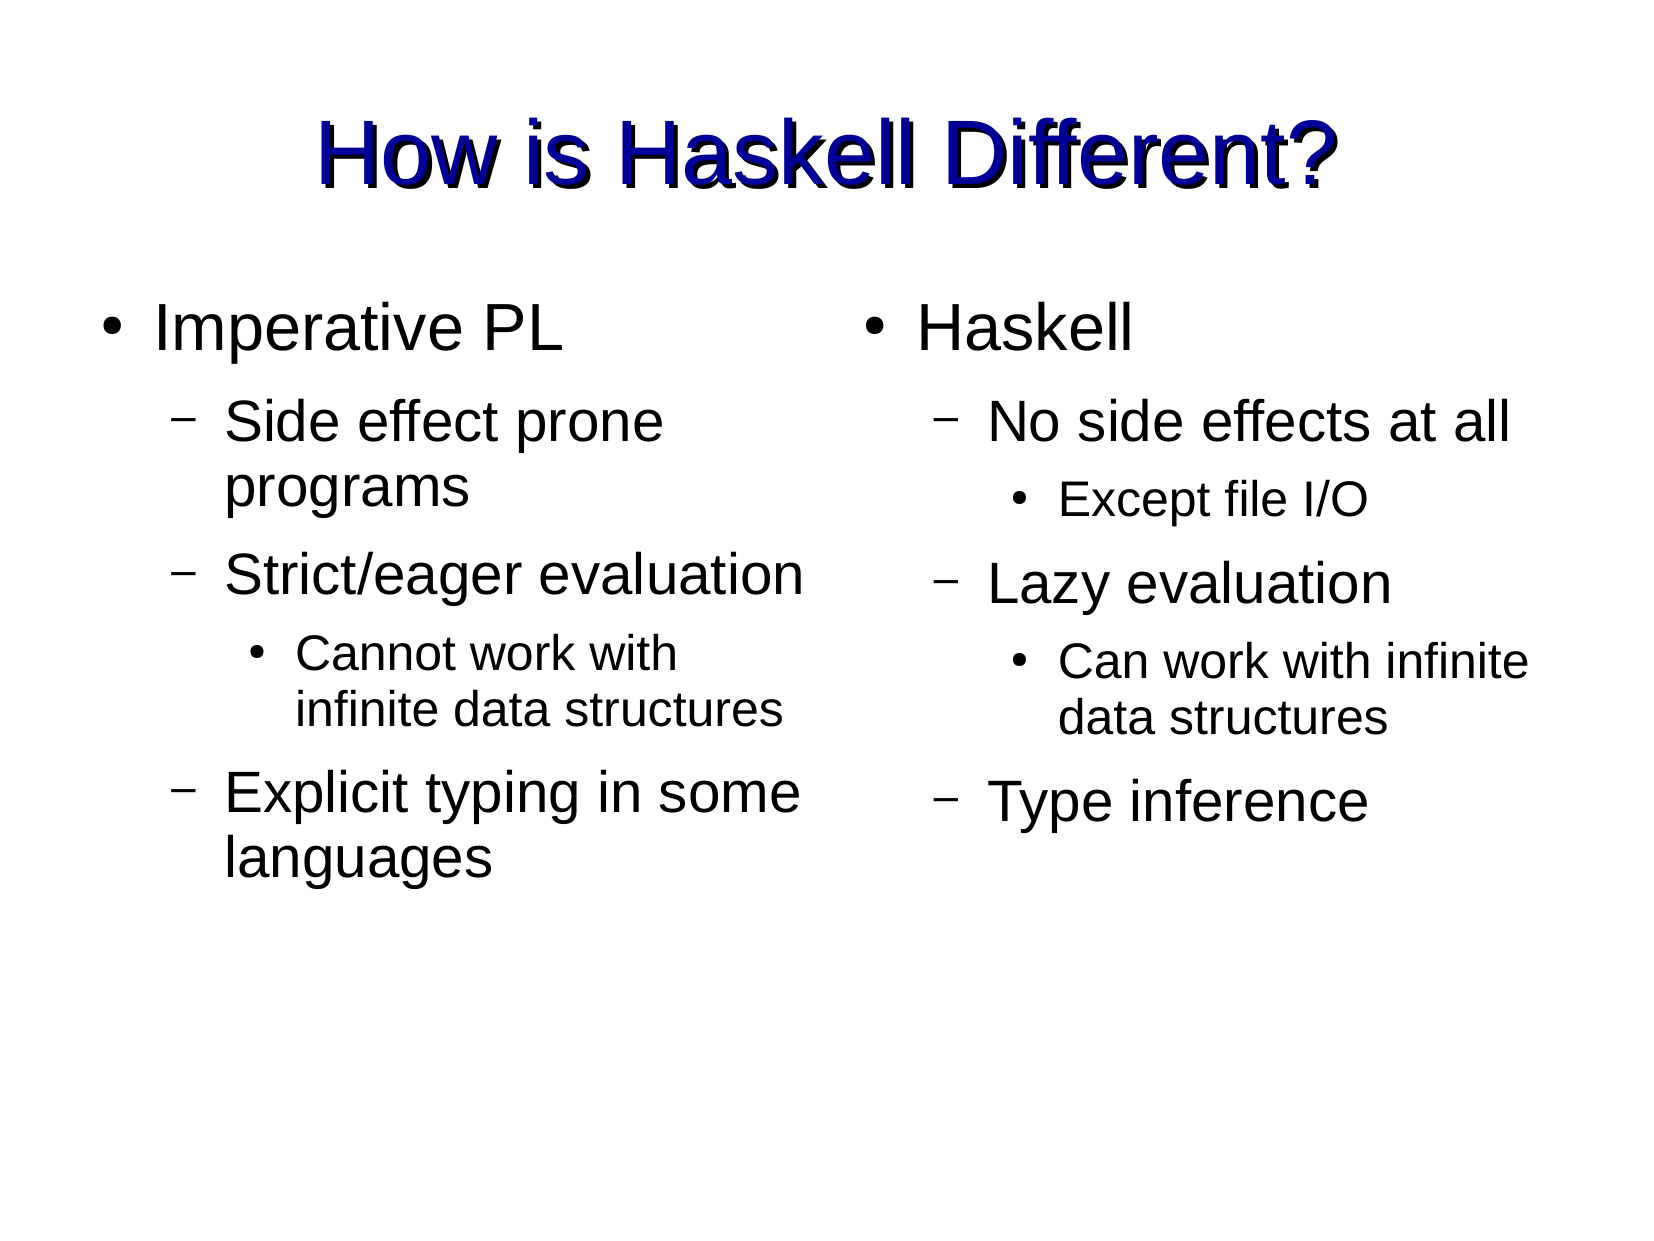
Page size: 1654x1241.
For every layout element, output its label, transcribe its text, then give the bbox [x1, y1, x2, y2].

list Imperative PL Side effect prone programs Strict/eager evaluation Cannot work with infinite data structures Explicit typing in some languages [82, 290, 809, 1010]
list Haskell No side effects at all Except file I/O Lazy evaluation Can work with infinite data structures Type inference [845, 290, 1572, 1010]
title How is Haskell Different? [82, 49, 1571, 257]
